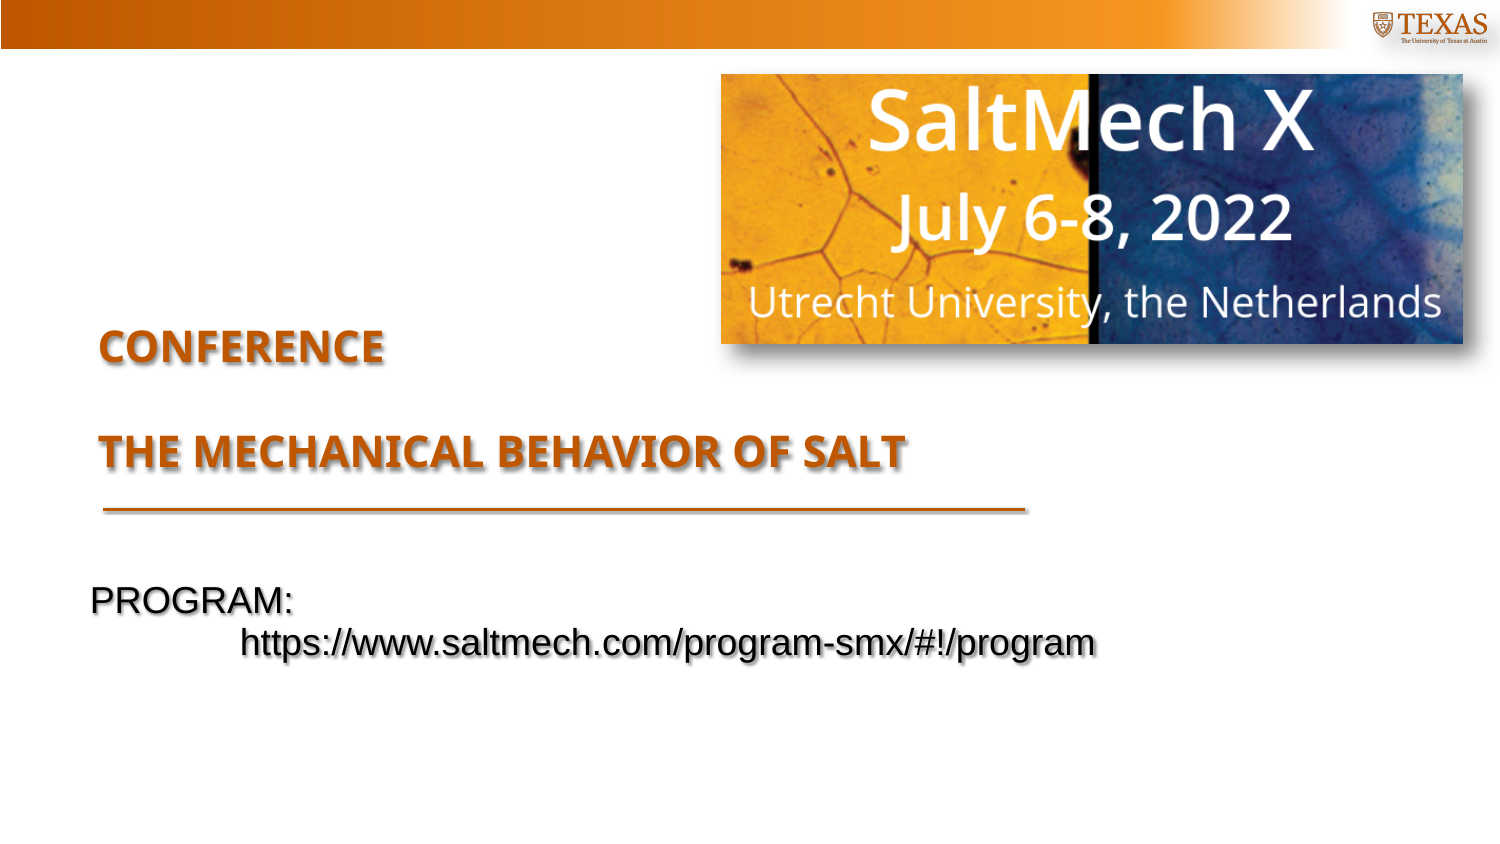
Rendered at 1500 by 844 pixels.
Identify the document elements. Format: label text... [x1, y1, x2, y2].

picture [721, 74, 1463, 344]
text_box PROGRAM: https://www.saltmech.com/program-smx/#!/program [75, 571, 1224, 713]
picture [1348, 0, 1500, 68]
text_box conference The mechanical behavior of salt [82, 196, 1377, 485]
